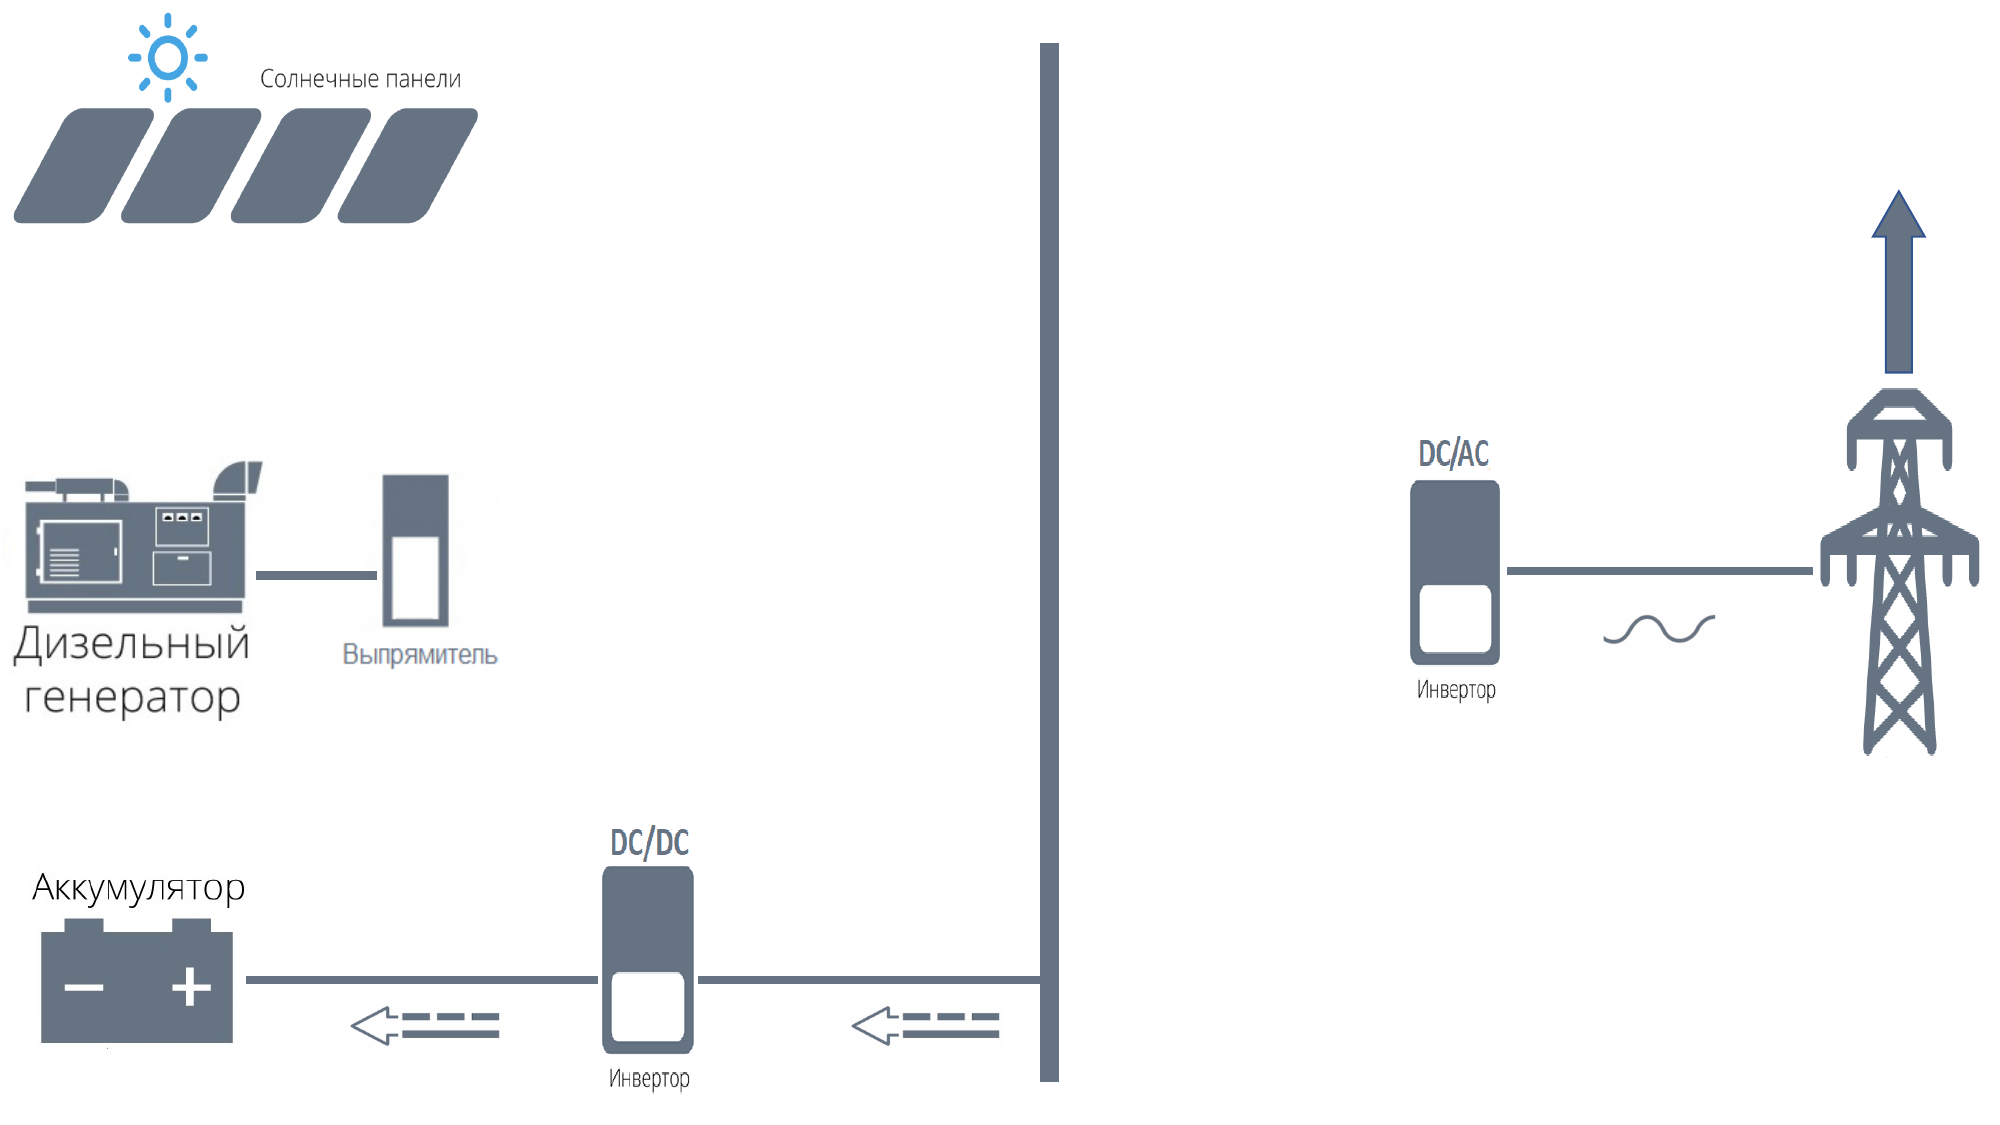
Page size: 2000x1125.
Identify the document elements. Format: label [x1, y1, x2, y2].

picture [349, 1003, 504, 1048]
picture [850, 1003, 1004, 1048]
picture [0, 861, 272, 1056]
picture [596, 823, 698, 1094]
text_box [1872, 191, 1925, 373]
picture [1603, 608, 1737, 650]
picture [2, 453, 275, 728]
picture [1812, 384, 1986, 758]
picture [1401, 434, 1507, 710]
picture [341, 472, 503, 671]
picture [9, 9, 482, 226]
